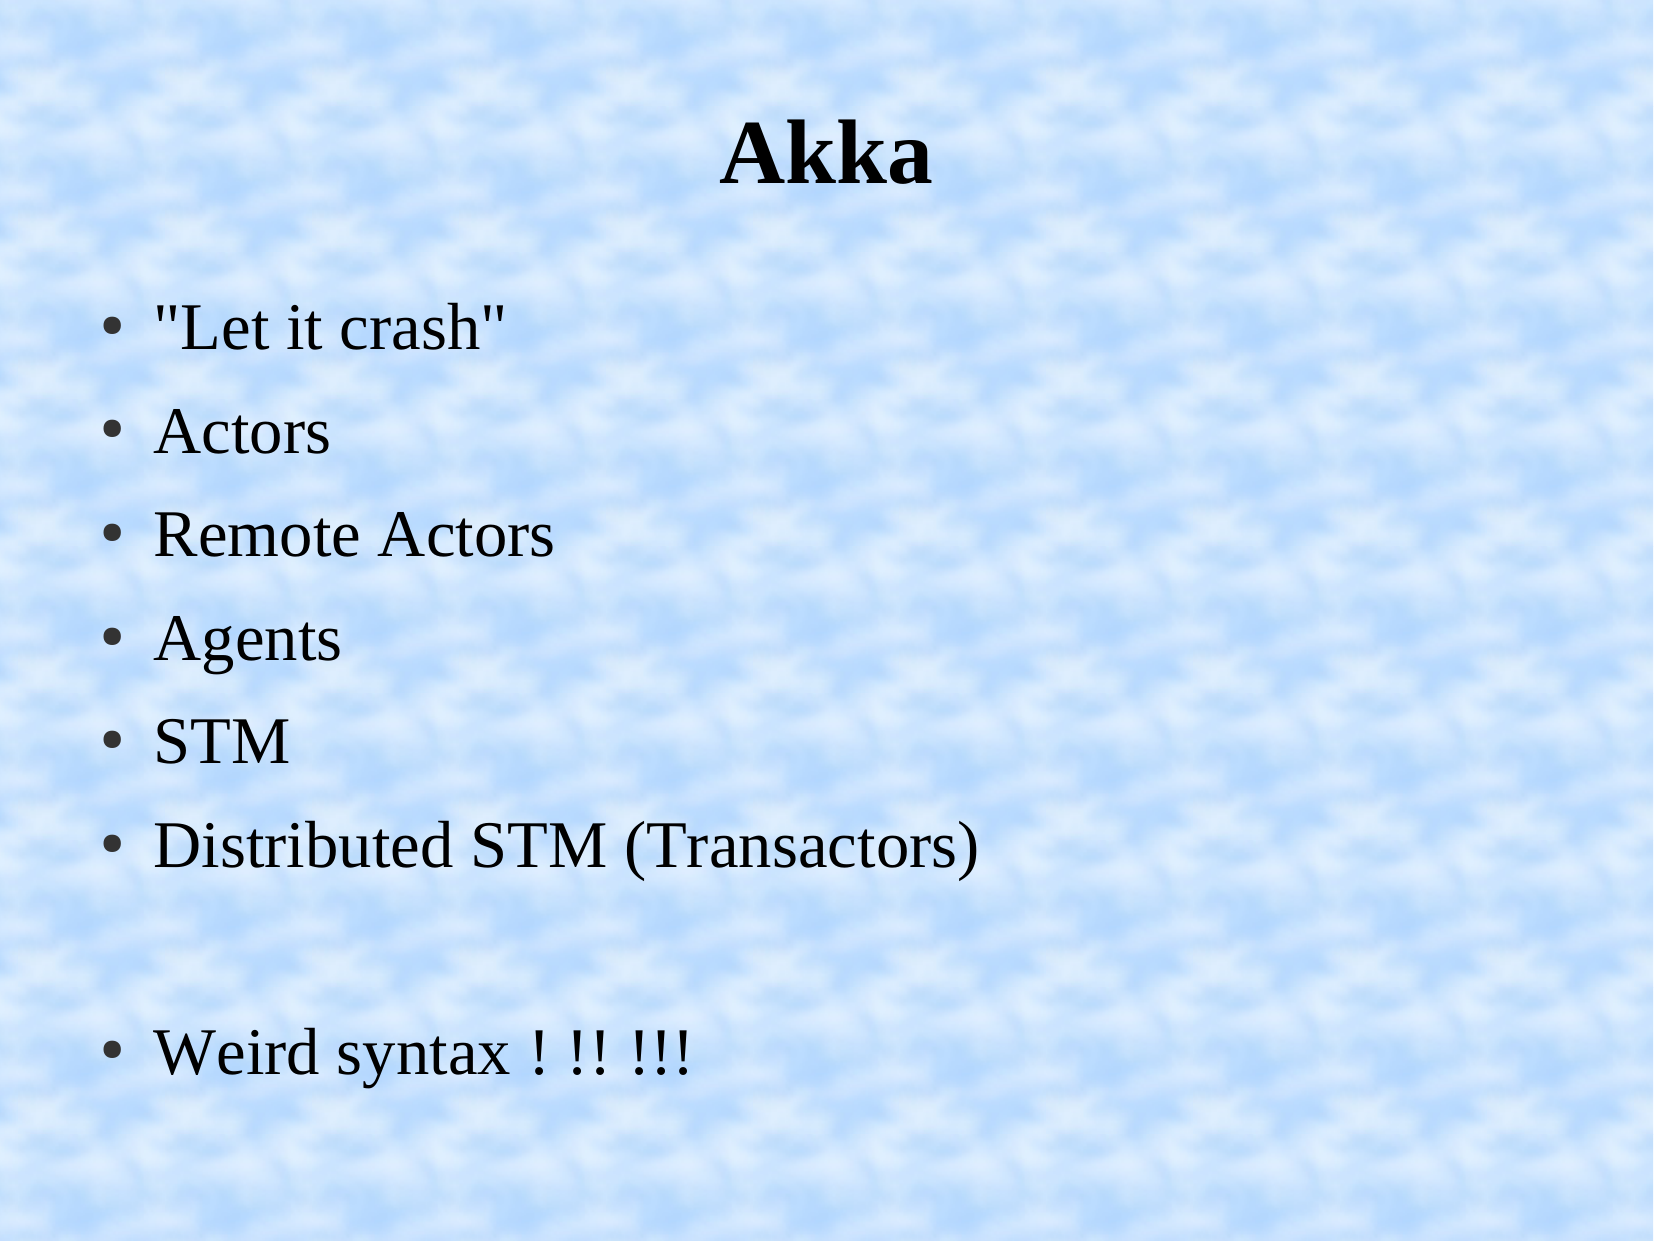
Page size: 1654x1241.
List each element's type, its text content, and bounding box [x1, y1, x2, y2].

picture [0, 0, 1654, 1241]
list "Let it crash" Actors Remote Actors Agents STM Distributed STM (Transactors) Weird syntax ! !! !!! [82, 290, 1571, 1110]
title Akka [82, 49, 1571, 257]
